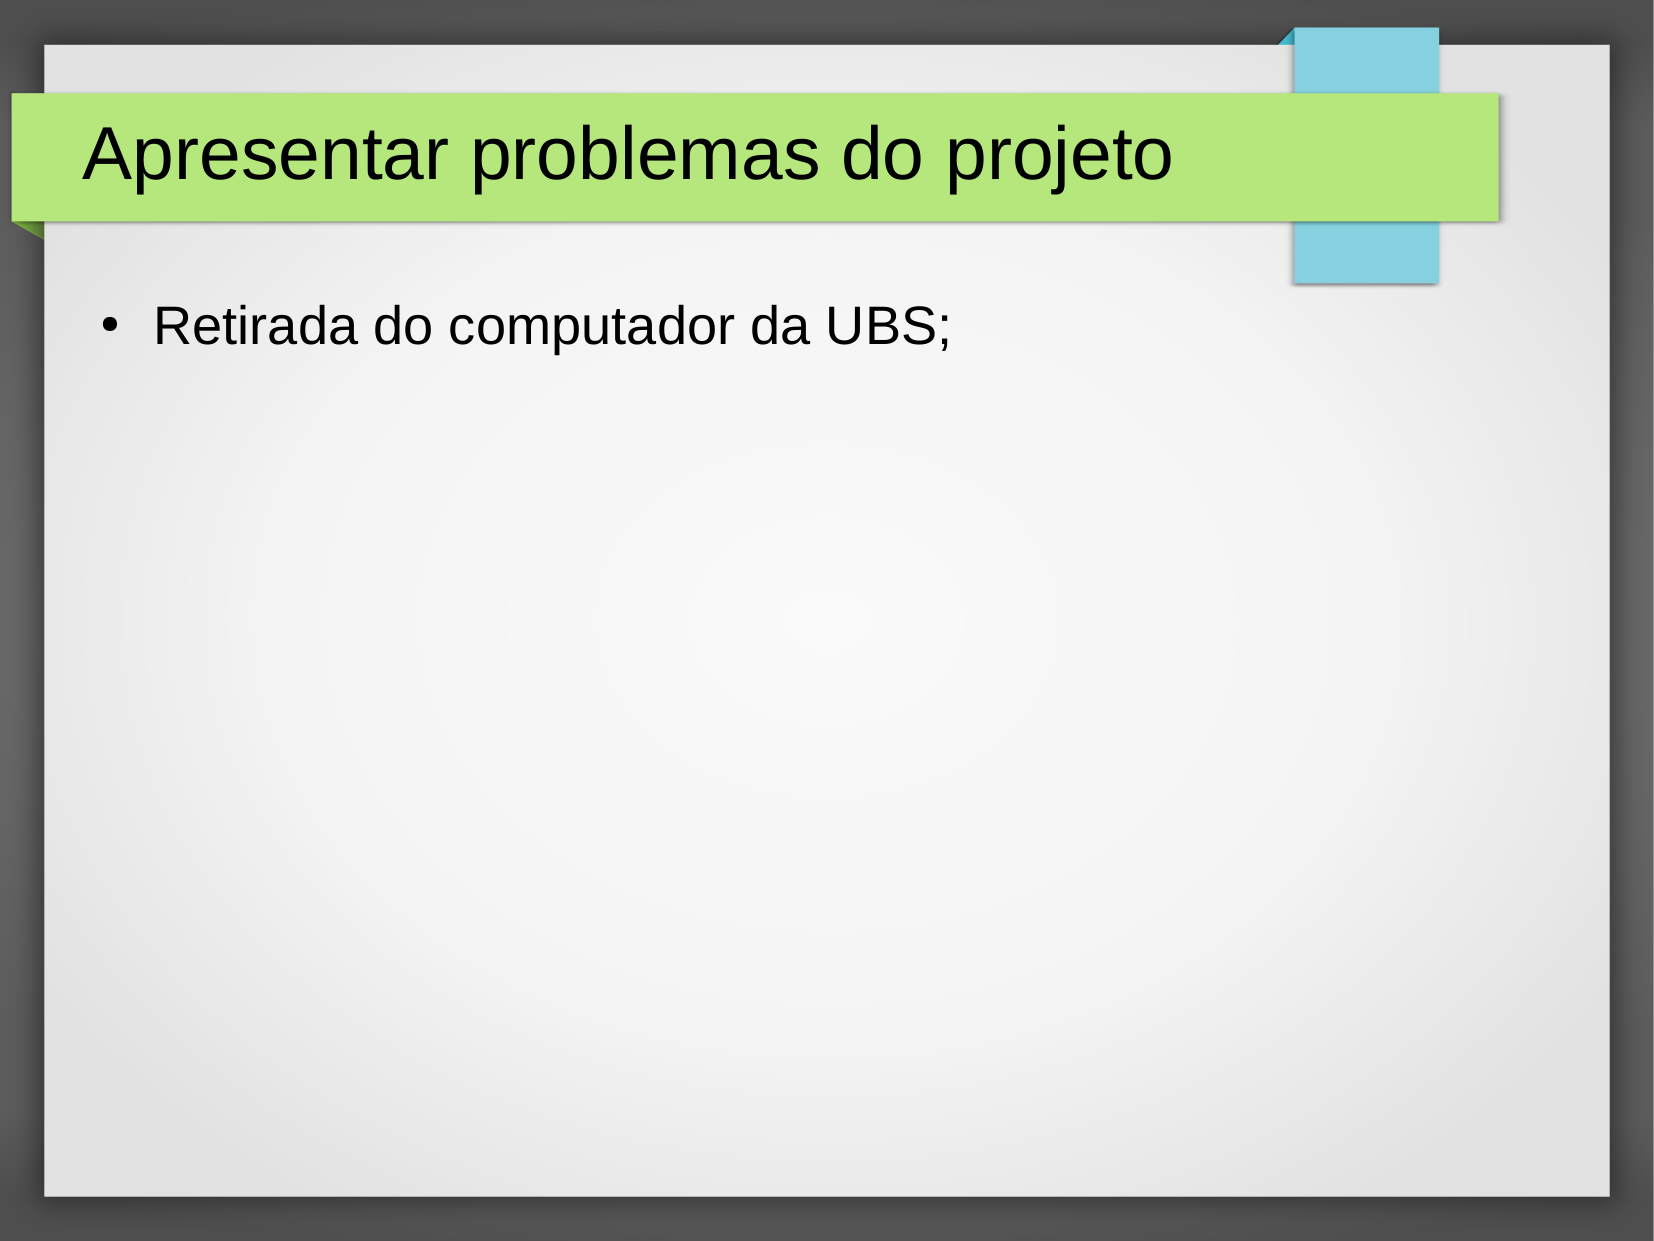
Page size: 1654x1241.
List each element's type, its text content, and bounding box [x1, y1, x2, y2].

title Apresentar problemas do projeto [82, 94, 1264, 213]
list Retirada do computador da UBS; [82, 295, 1571, 1015]
picture [0, 0, 1654, 1241]
